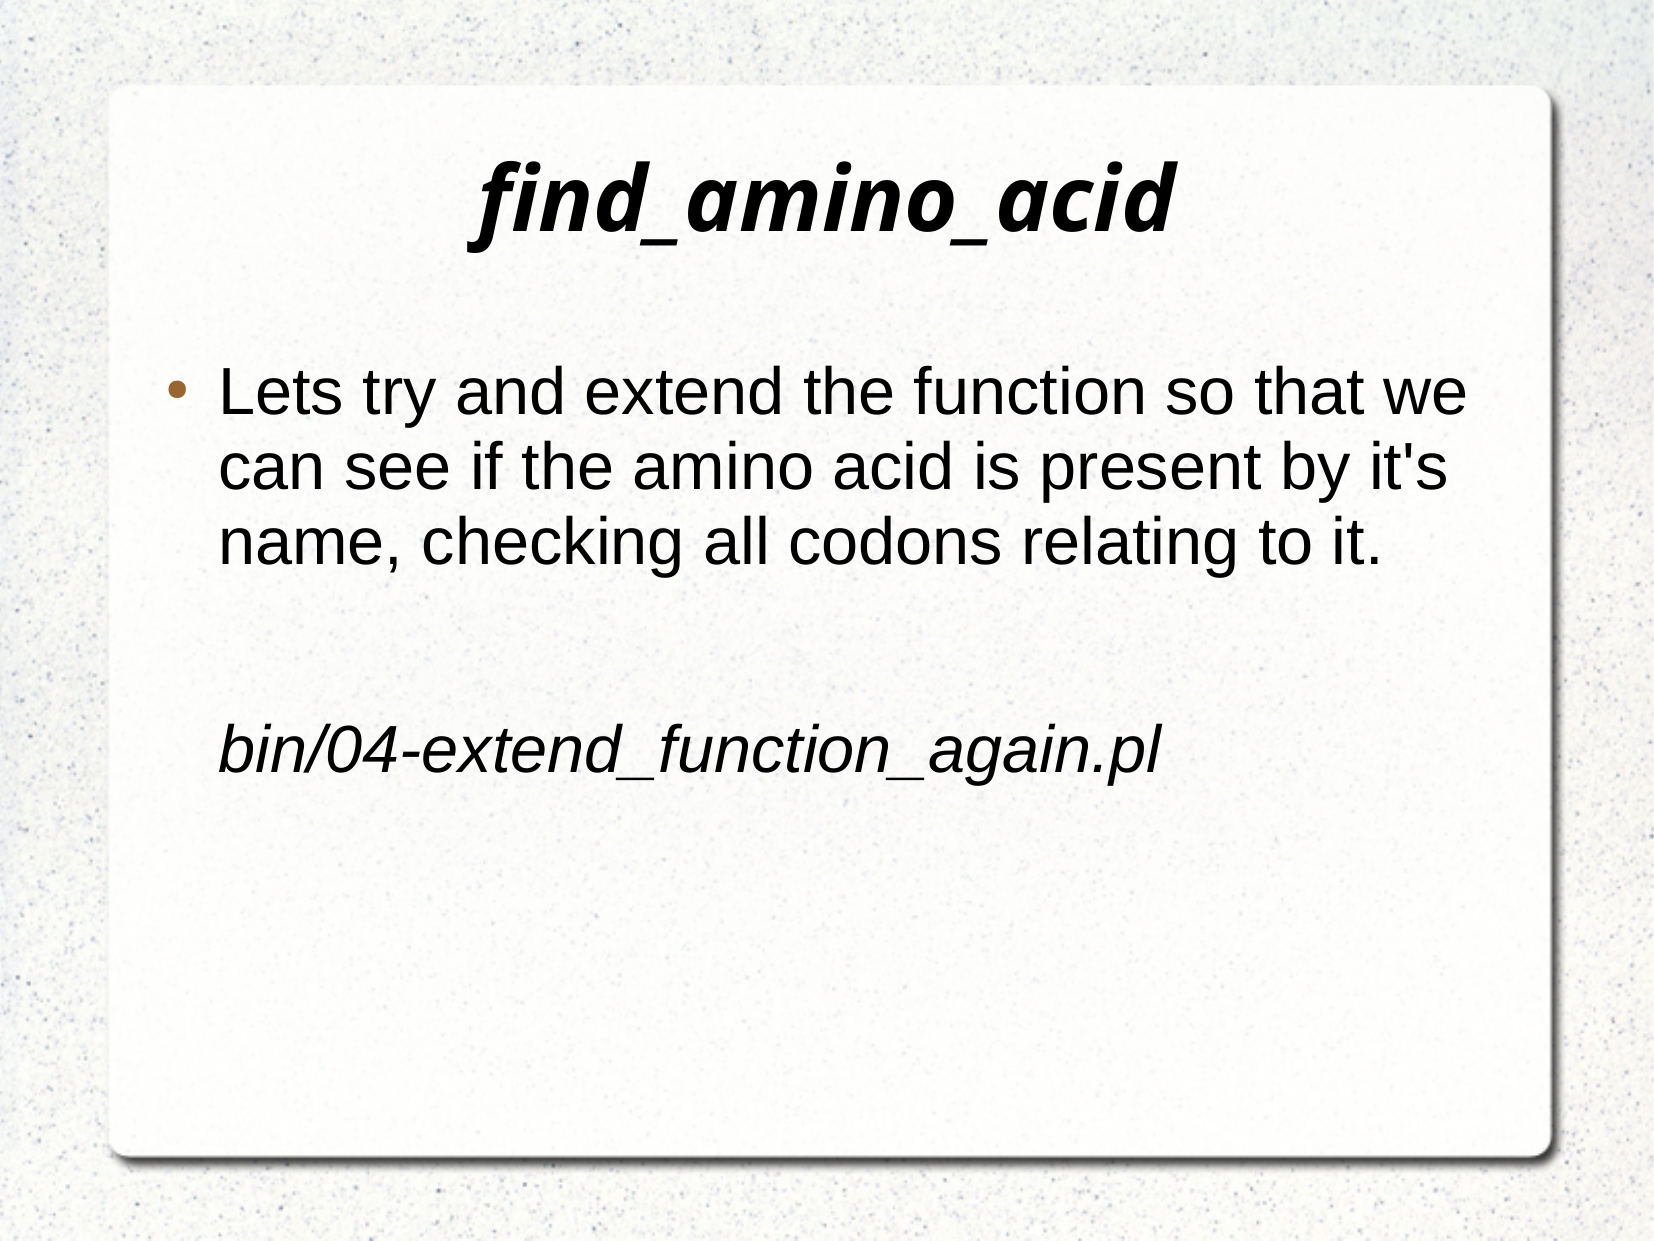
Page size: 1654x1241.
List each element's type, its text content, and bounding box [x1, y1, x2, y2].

title find_amino_acid [118, 96, 1536, 296]
picture [0, 0, 1654, 1241]
list Lets try and extend the function so that we can see if the amino acid is present by it's name, checking all codons relating to it. bin/04-extend_function_again.pl [147, 354, 1506, 990]
